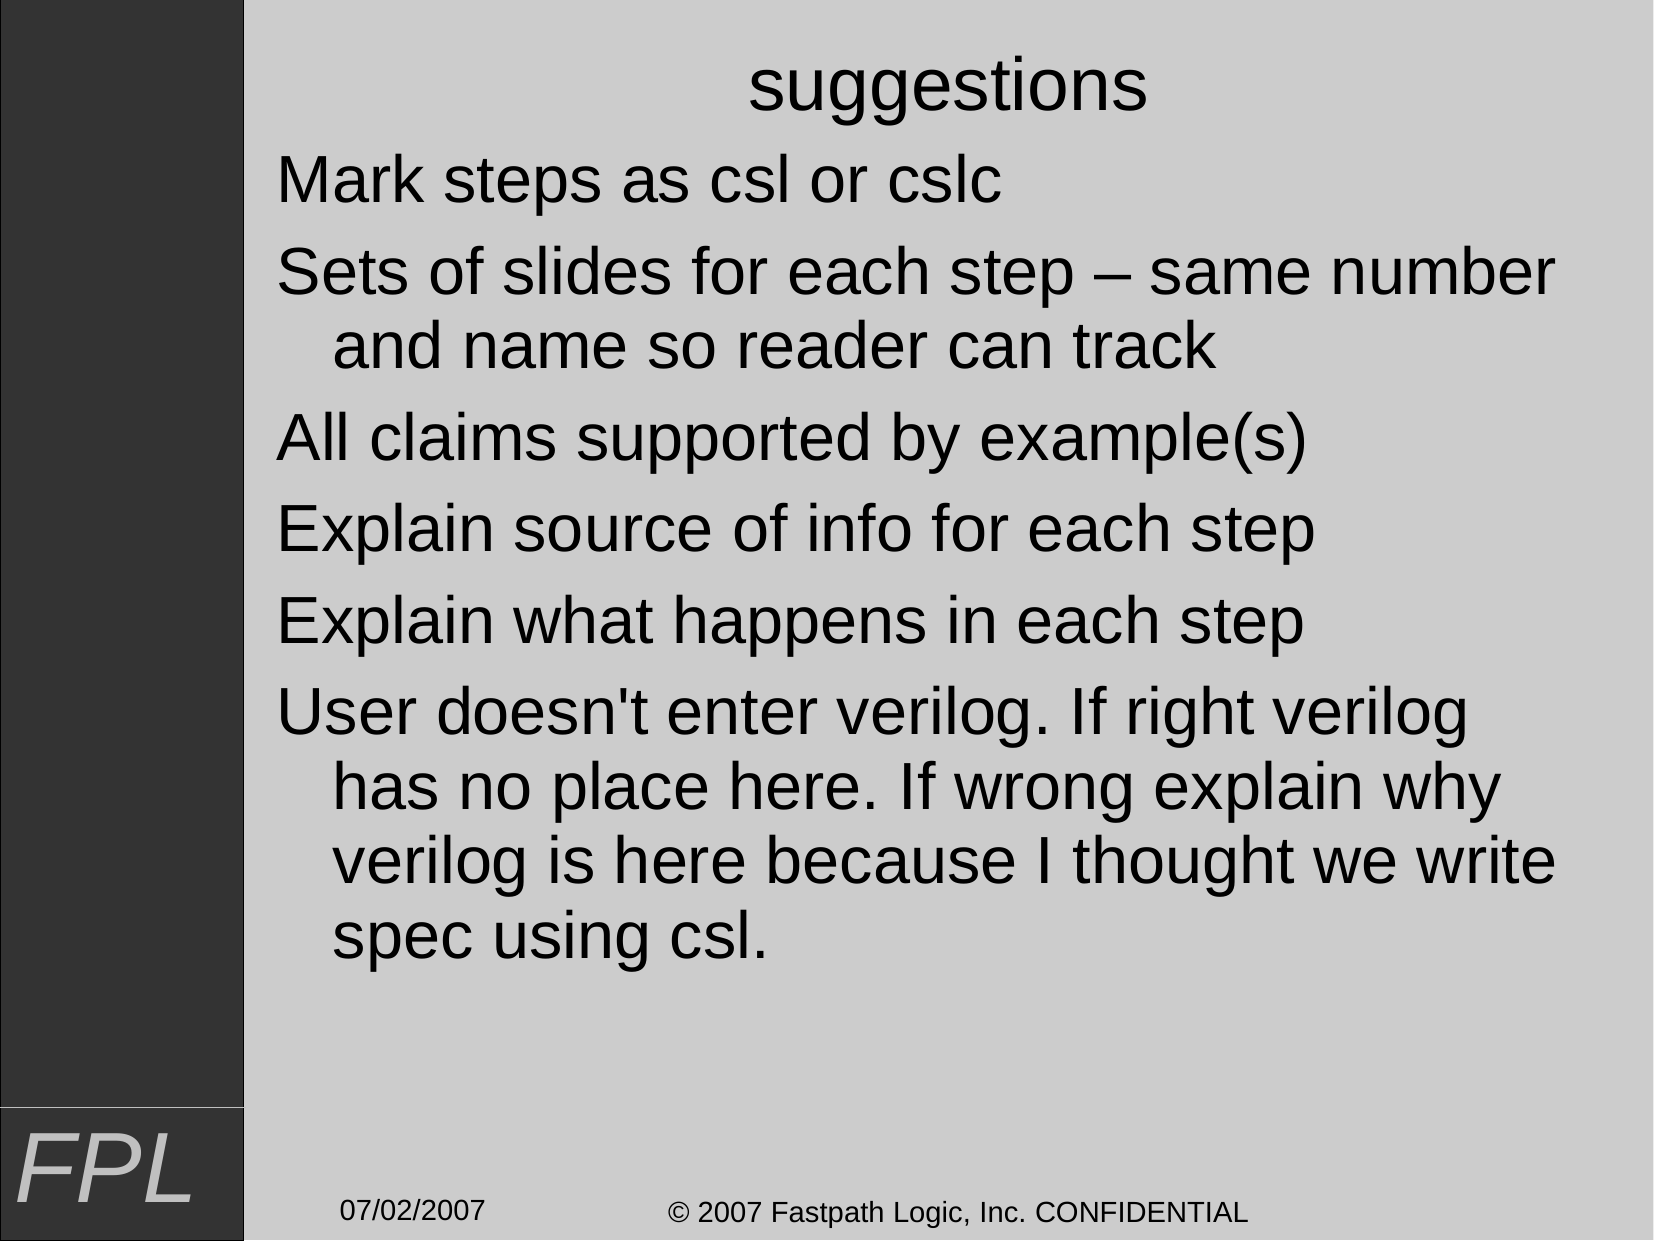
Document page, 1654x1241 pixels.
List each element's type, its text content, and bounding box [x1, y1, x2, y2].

title suggestions [397, 12, 1500, 142]
list Mark steps as csl or cslc Sets of slides for each step – same number and name so reader can track All claims supported by example(s) Explain source of info for each step Explain what happens in each step User doesn't enter verilog. If right verilog has no place here. If wrong explain why verilog is here because I thought we write spec using csl. [276, 142, 1589, 1241]
